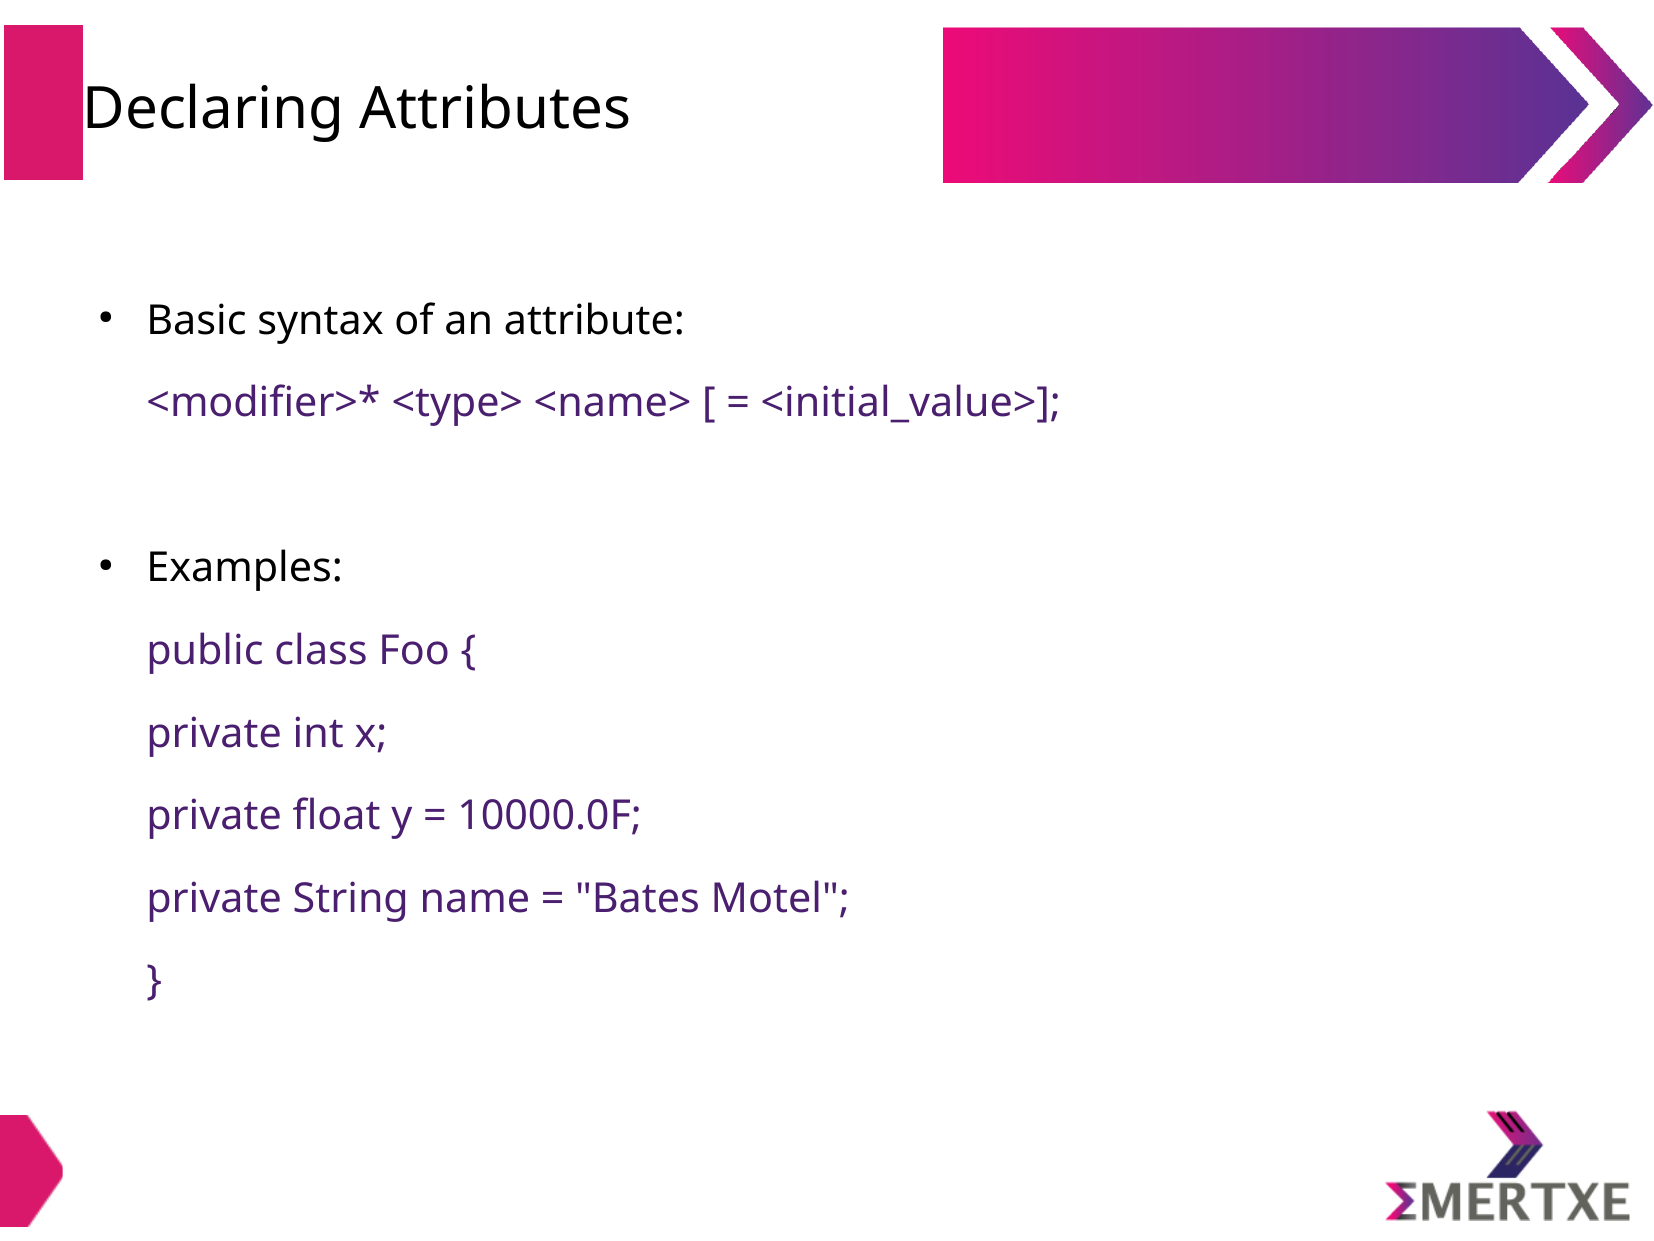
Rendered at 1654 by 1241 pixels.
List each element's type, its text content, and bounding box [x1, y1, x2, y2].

title Declaring Attributes [82, 2, 1571, 210]
list Basic syntax of an attribute: <modifier>* <type> <name> [ = <initial_value>]; Examples: public class Foo { private int x; private float y = 10000.0F; private String name = "Bates Motel"; } [82, 290, 1571, 1010]
picture [1385, 1107, 1631, 1221]
picture [1571, 27, 1653, 183]
